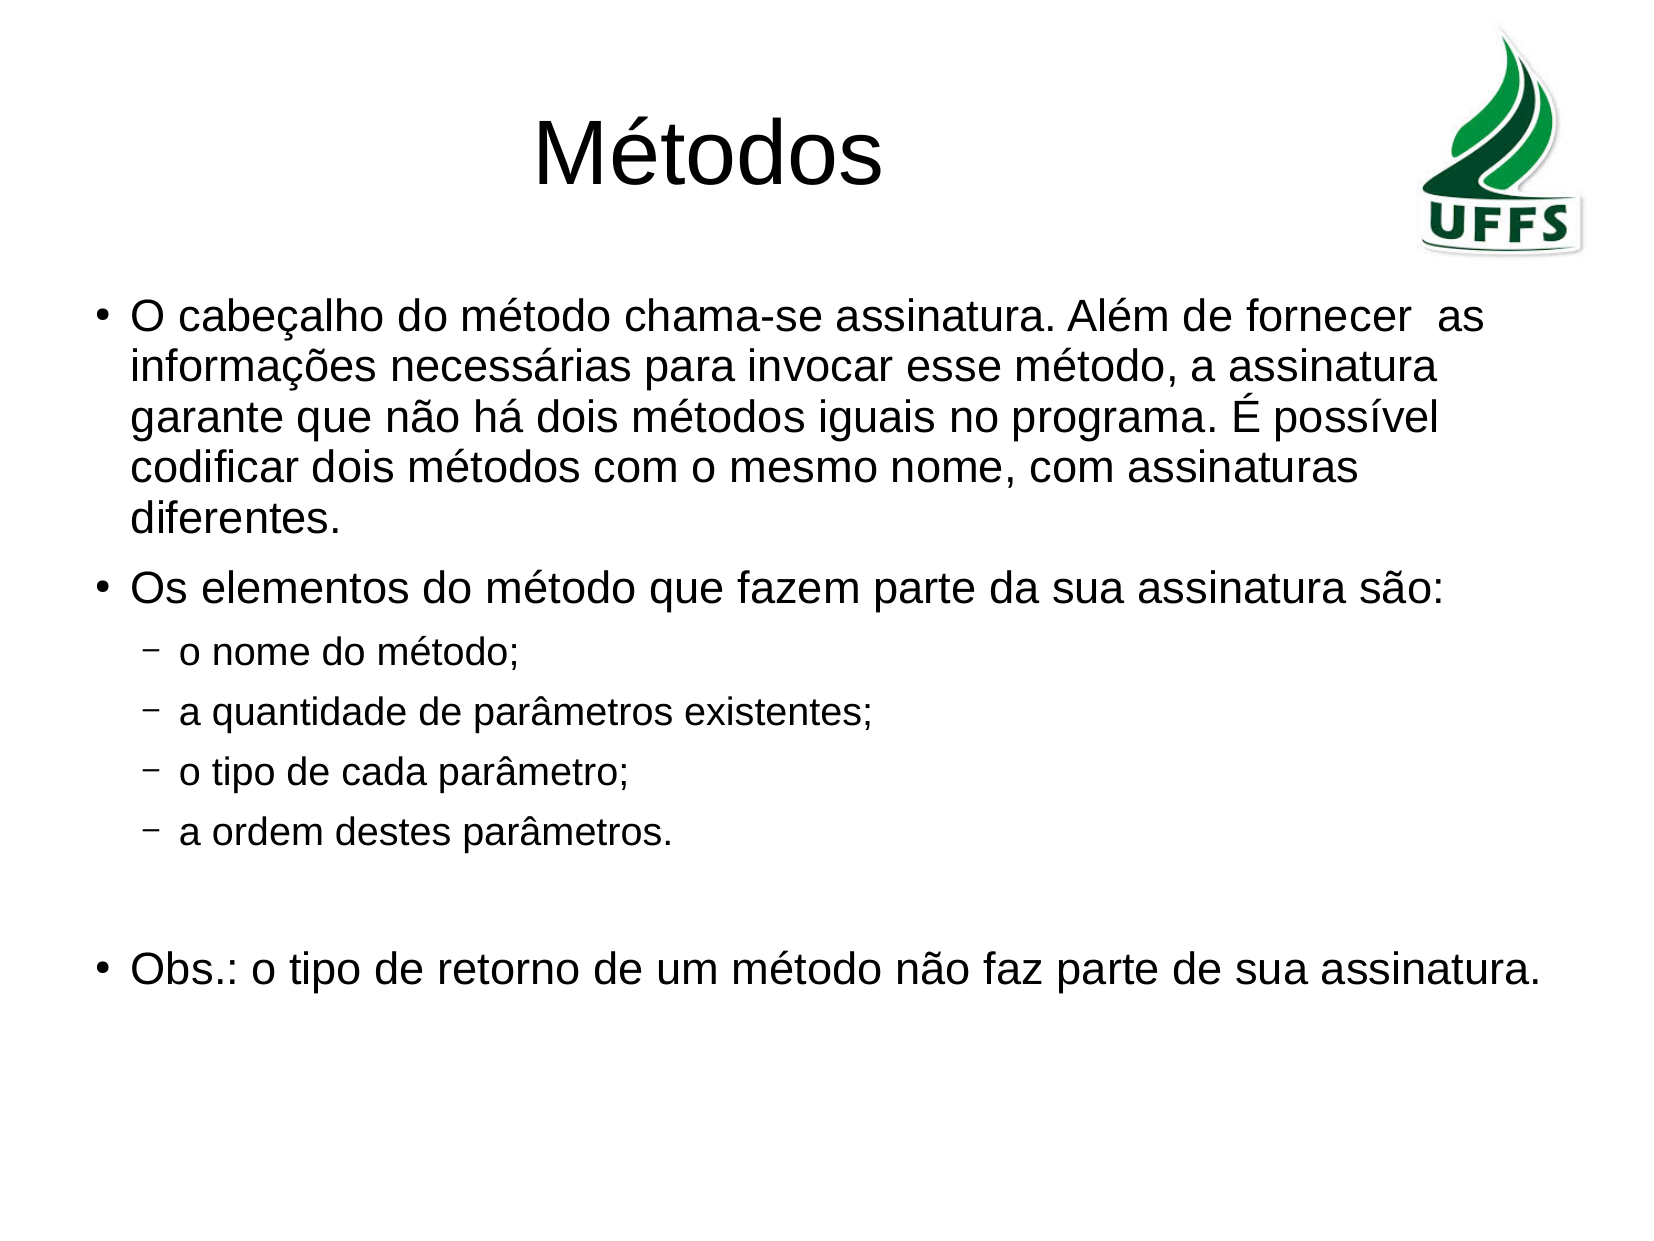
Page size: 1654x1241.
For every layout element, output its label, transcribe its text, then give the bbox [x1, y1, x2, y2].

list O cabeçalho do método chama-se assinatura. Além de fornecer as informações necessárias para invocar esse método, a assinatura garante que não há dois métodos iguais no programa. É possível codificar dois métodos com o mesmo nome, com assinaturas diferentes. Os elementos do método que fazem parte da sua assinatura são: o nome do método; a quantidade de parâmetros existentes; o tipo de cada parâmetro; a ordem destes parâmetros. Obs.: o tipo de retorno de um método não faz parte de sua assinatura. [82, 290, 1571, 1010]
title Métodos [82, 49, 1335, 257]
picture [1381, 20, 1624, 272]
